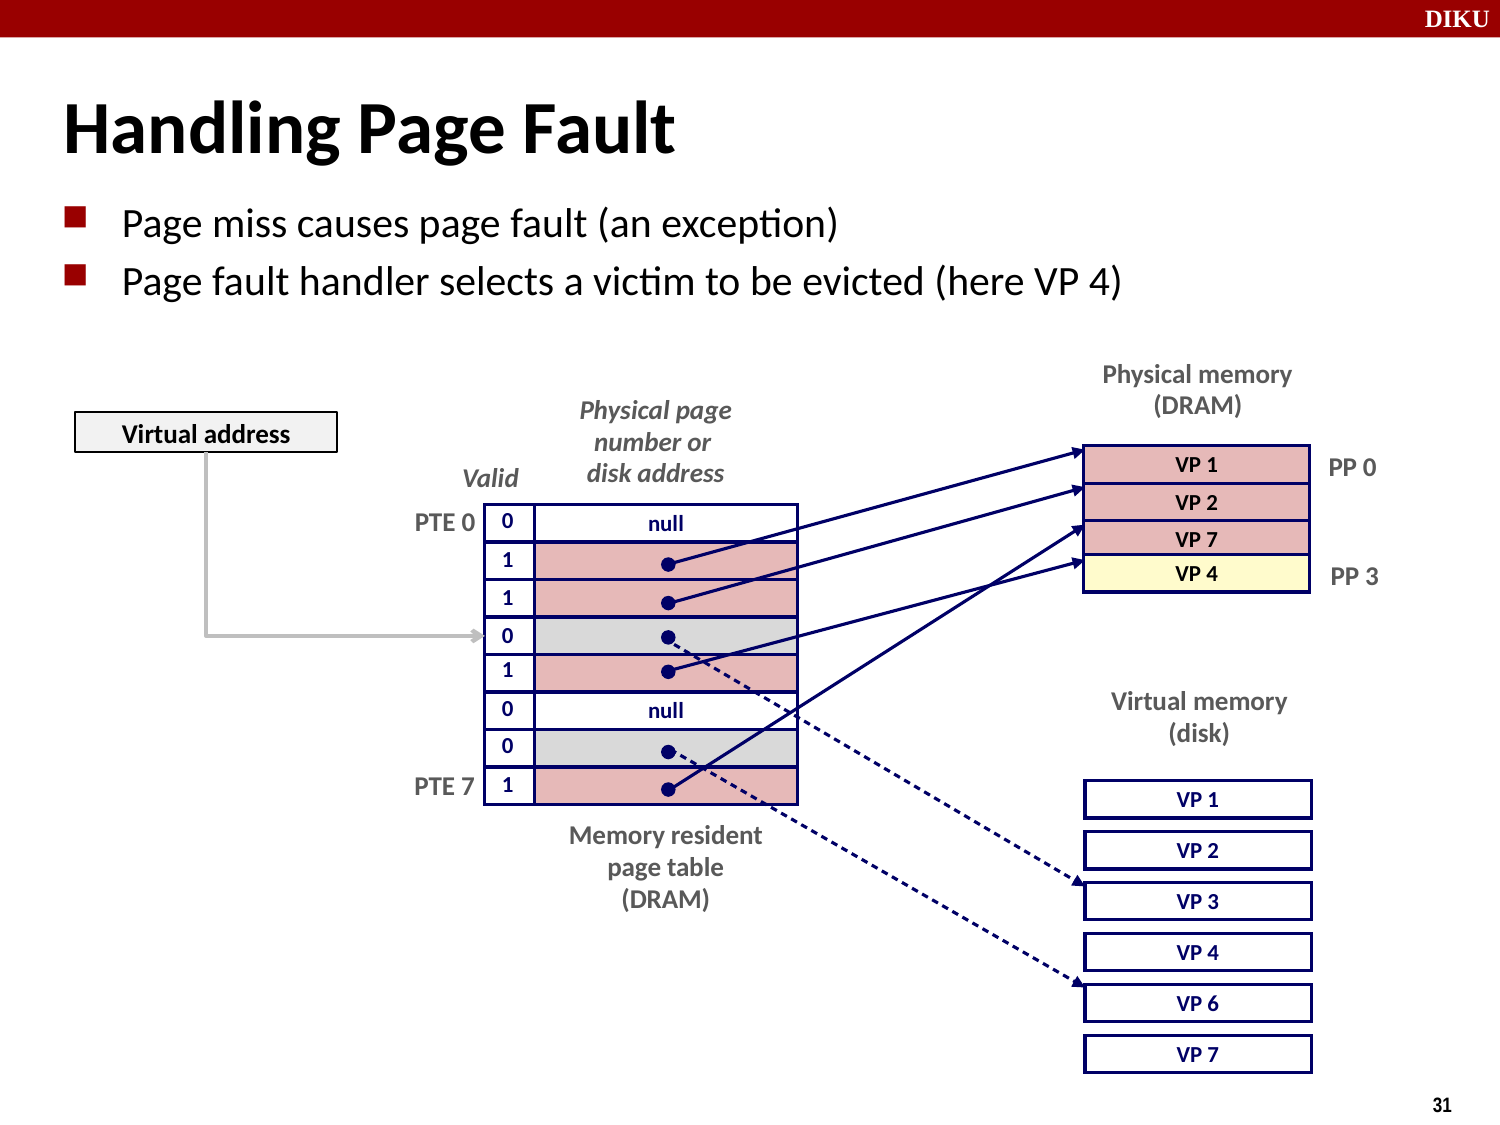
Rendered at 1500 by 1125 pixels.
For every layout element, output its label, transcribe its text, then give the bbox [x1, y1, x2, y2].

text_box Valid [447, 454, 560, 510]
text_box VP 6 [1084, 984, 1312, 1022]
text_box PP 0 [1307, 439, 1398, 495]
text_box [536, 542, 798, 693]
text_box null [536, 693, 798, 730]
text_box Physical page number or disk address [547, 374, 765, 509]
text_box VP 2 [1083, 484, 1310, 521]
text_box 1 [487, 576, 532, 627]
text_box Page miss causes page fault (an exception) Page fault handler selects a victim to be evicted (here VP 4) [50, 188, 1414, 313]
text_box [536, 730, 798, 805]
text_box null [759, 531, 798, 542]
text_box null [536, 504, 798, 542]
text_box VP 1 [1083, 445, 1310, 484]
text_box null [768, 713, 798, 730]
text_box 0 [491, 499, 532, 537]
text_box VP 4 [1083, 554, 1310, 593]
text_box VP 1 [1084, 780, 1312, 819]
text_box 0 [487, 687, 532, 724]
text_box VP 7 [1083, 521, 1310, 554]
text_box VP 3 [1084, 882, 1312, 920]
text_box Handling Page Fault [48, 59, 1408, 188]
text_box Memory resident page table (DRAM) [531, 811, 801, 945]
text_box 1 [490, 775, 532, 814]
text_box PTE 7 [385, 758, 490, 814]
text_box VP 4 [1084, 933, 1312, 971]
text_box Virtual memory (disk) [1075, 677, 1323, 772]
text_box PTE 0 [385, 493, 491, 549]
text_box VP 2 [1084, 831, 1312, 869]
text_box 0 [487, 724, 532, 775]
text_box VP 7 [1084, 1035, 1312, 1073]
text_box 1 [487, 537, 532, 576]
text_box 1 [487, 648, 532, 687]
text_box Virtual address [74, 412, 338, 453]
text_box 0 [487, 627, 532, 648]
text_box PP 3 [1310, 548, 1400, 604]
text_box Physical memory (DRAM) [1065, 350, 1330, 445]
